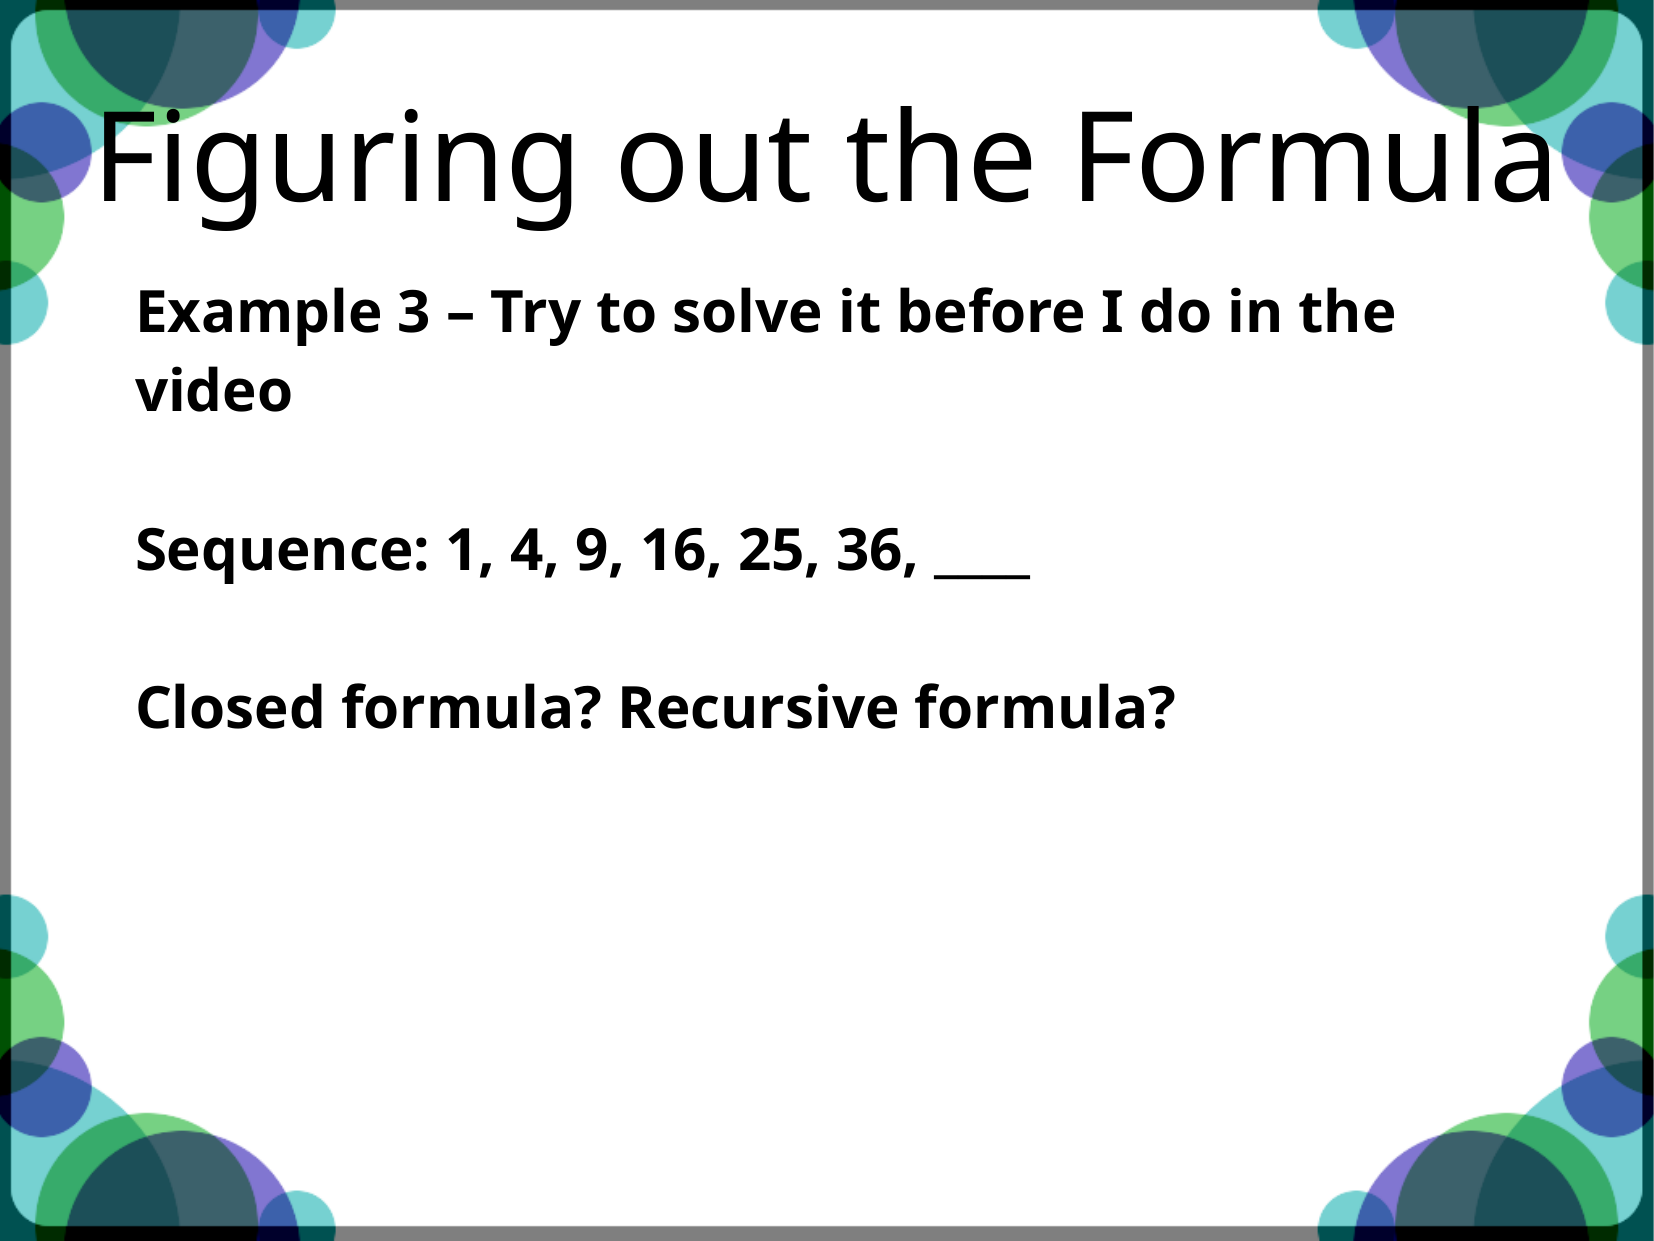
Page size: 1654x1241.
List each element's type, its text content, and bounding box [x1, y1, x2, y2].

picture [0, 0, 1654, 1241]
title Figuring out the Formula [82, 49, 1571, 257]
text_box Example 3 – Try to solve it before I do in the video Sequence: 1, 4, 9, 16, 25, 36, ____ Closed formula? Recursive formula? [135, 270, 1531, 597]
